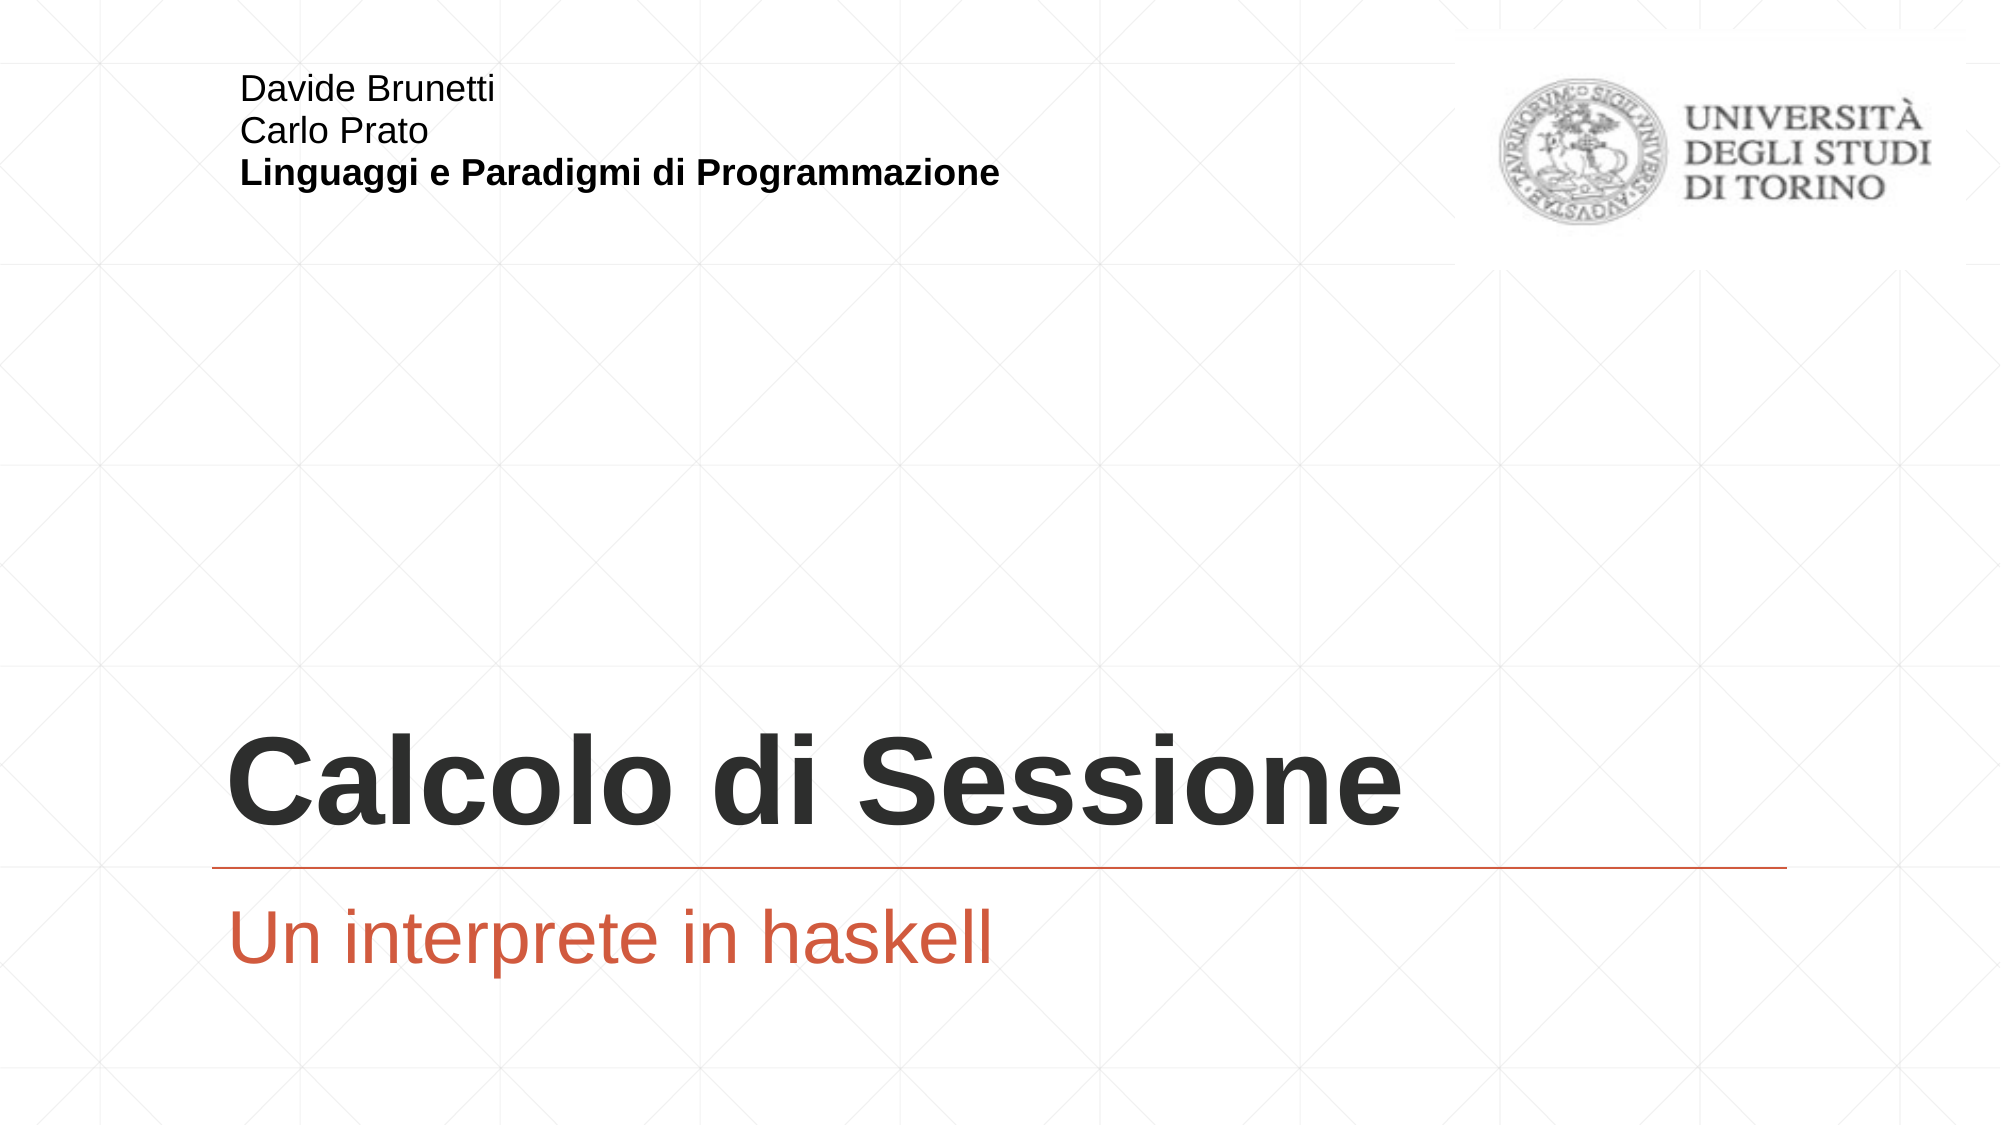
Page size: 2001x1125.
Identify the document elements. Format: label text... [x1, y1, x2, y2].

text_box Davide Brunetti Carlo Prato Linguaggi e Paradigmi di Programmazione [225, 60, 1156, 243]
title Calcolo di Sessione [210, 299, 1786, 856]
subtitle Un interprete in haskell [212, 891, 1788, 967]
picture [1455, 29, 1966, 271]
